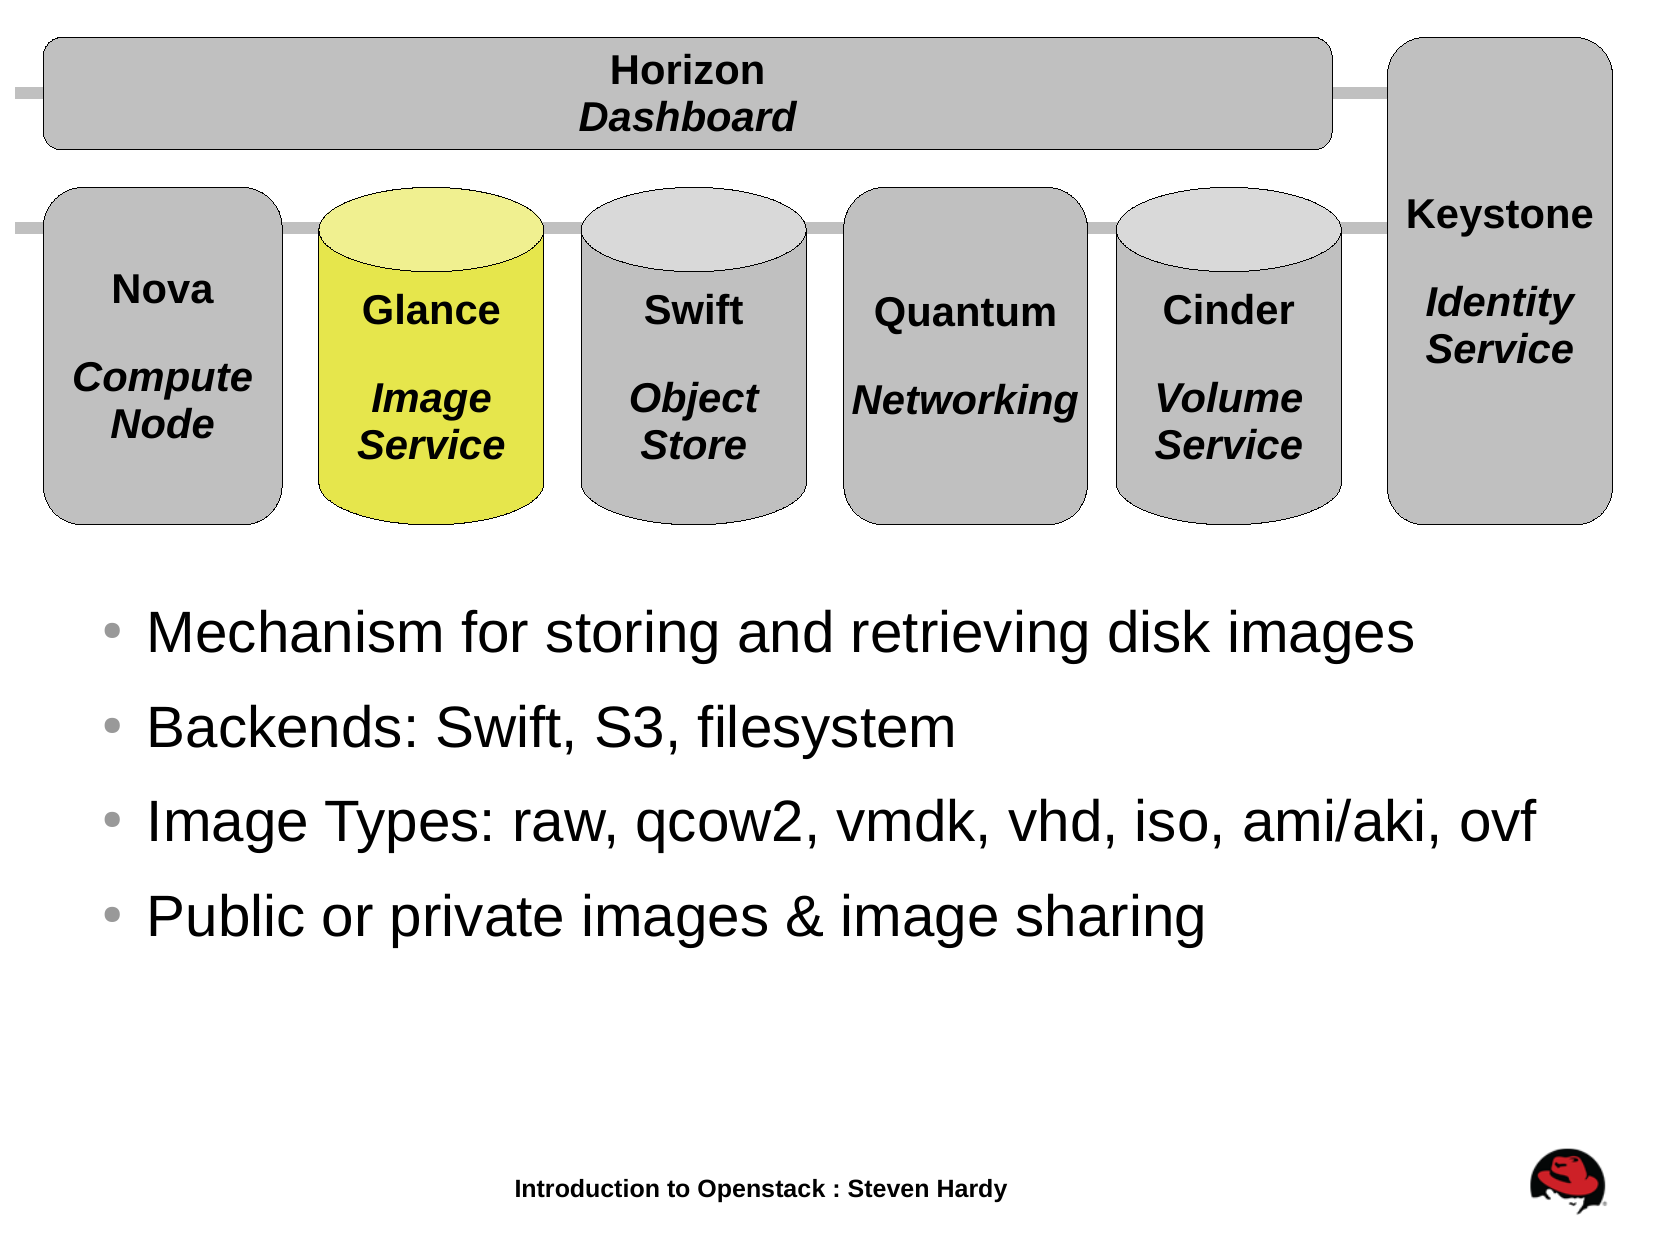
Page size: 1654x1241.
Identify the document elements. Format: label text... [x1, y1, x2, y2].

text_box Glance Image Service [318, 231, 544, 525]
text_box Keystone Identity Service [1387, 37, 1613, 525]
text_box Nova Compute Node [43, 187, 283, 525]
text_box Swift Object Store [581, 232, 807, 525]
list Mechanism for storing and retrieving disk images Backends: Swift, S3, filesystem Image Types: raw, qcow2, vmdk, vhd, iso, ami/aki, ovf Public or private images & image sharing [86, 600, 1576, 1039]
text_box Cinder Volume Service [1116, 233, 1342, 525]
text_box Quantum Networking [843, 187, 1088, 525]
text_box Horizon Dashboard [43, 37, 1333, 150]
picture [1529, 1146, 1613, 1224]
